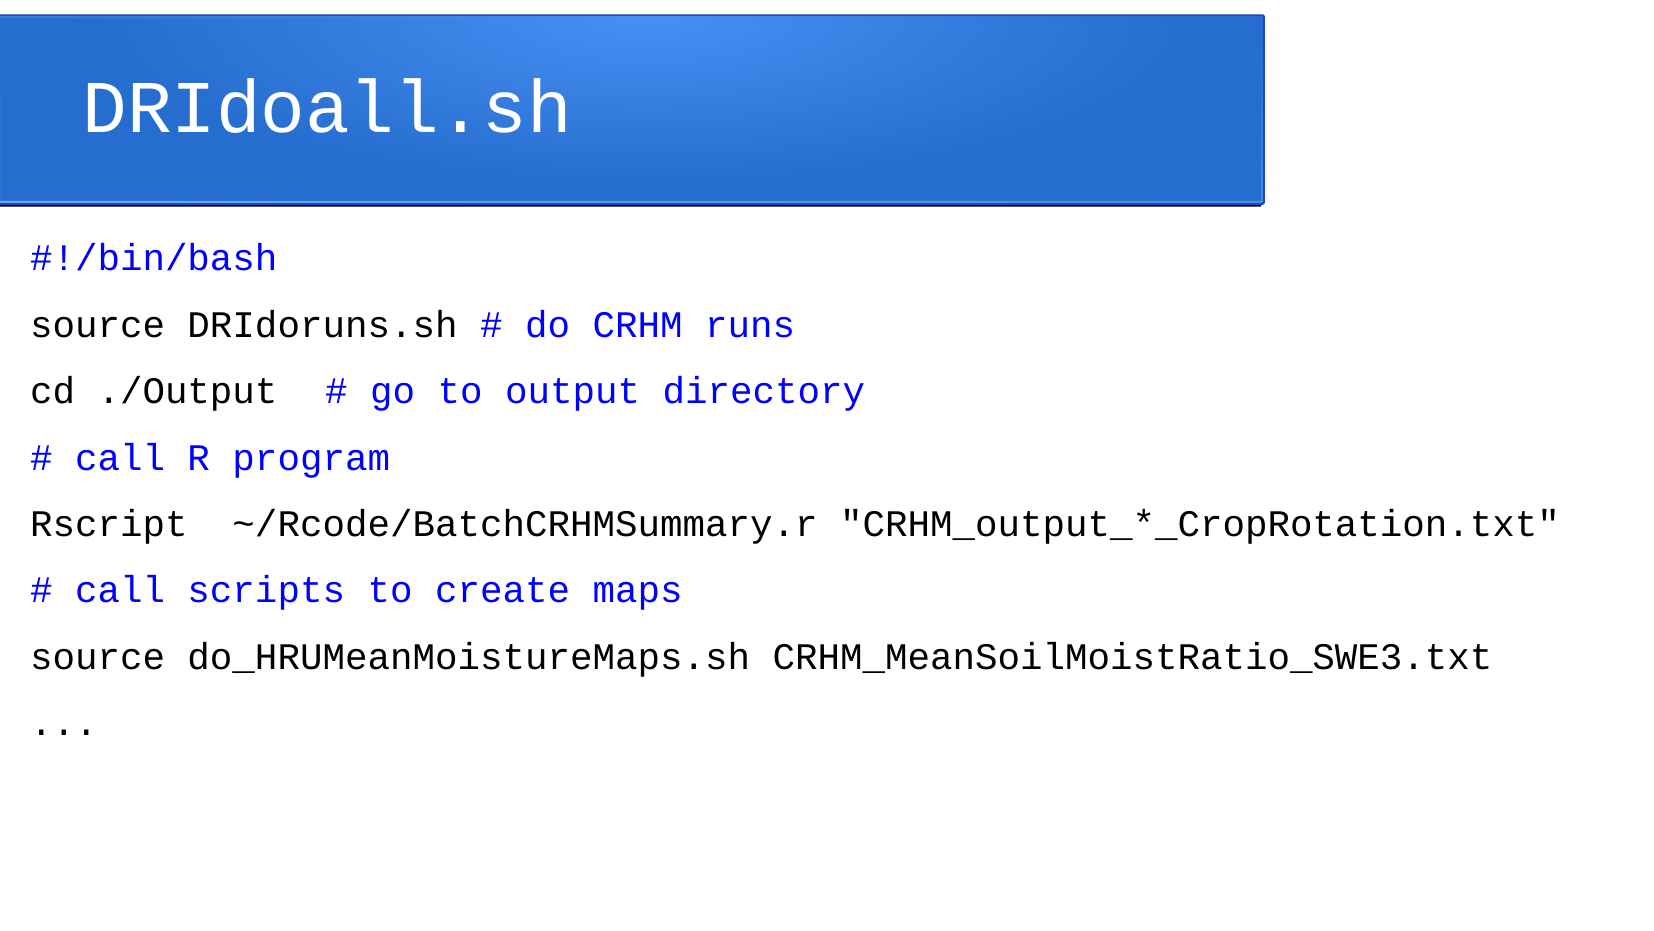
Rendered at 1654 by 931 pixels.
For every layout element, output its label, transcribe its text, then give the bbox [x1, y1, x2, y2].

list #!/bin/bash source DRIdoruns.sh # do CRHM runs cd ./Output # go to output directory # call R program Rscript ~/Rcode/BatchCRHMSummary.r "CRHM_output_*_CropRotation.txt" # call scripts to create maps source do_HRUMeanMoistureMaps.sh CRHM_MeanSoilMoistRatio_SWE3.txt ... [30, 239, 1654, 871]
title DRIdoall.sh [82, 35, 1235, 189]
